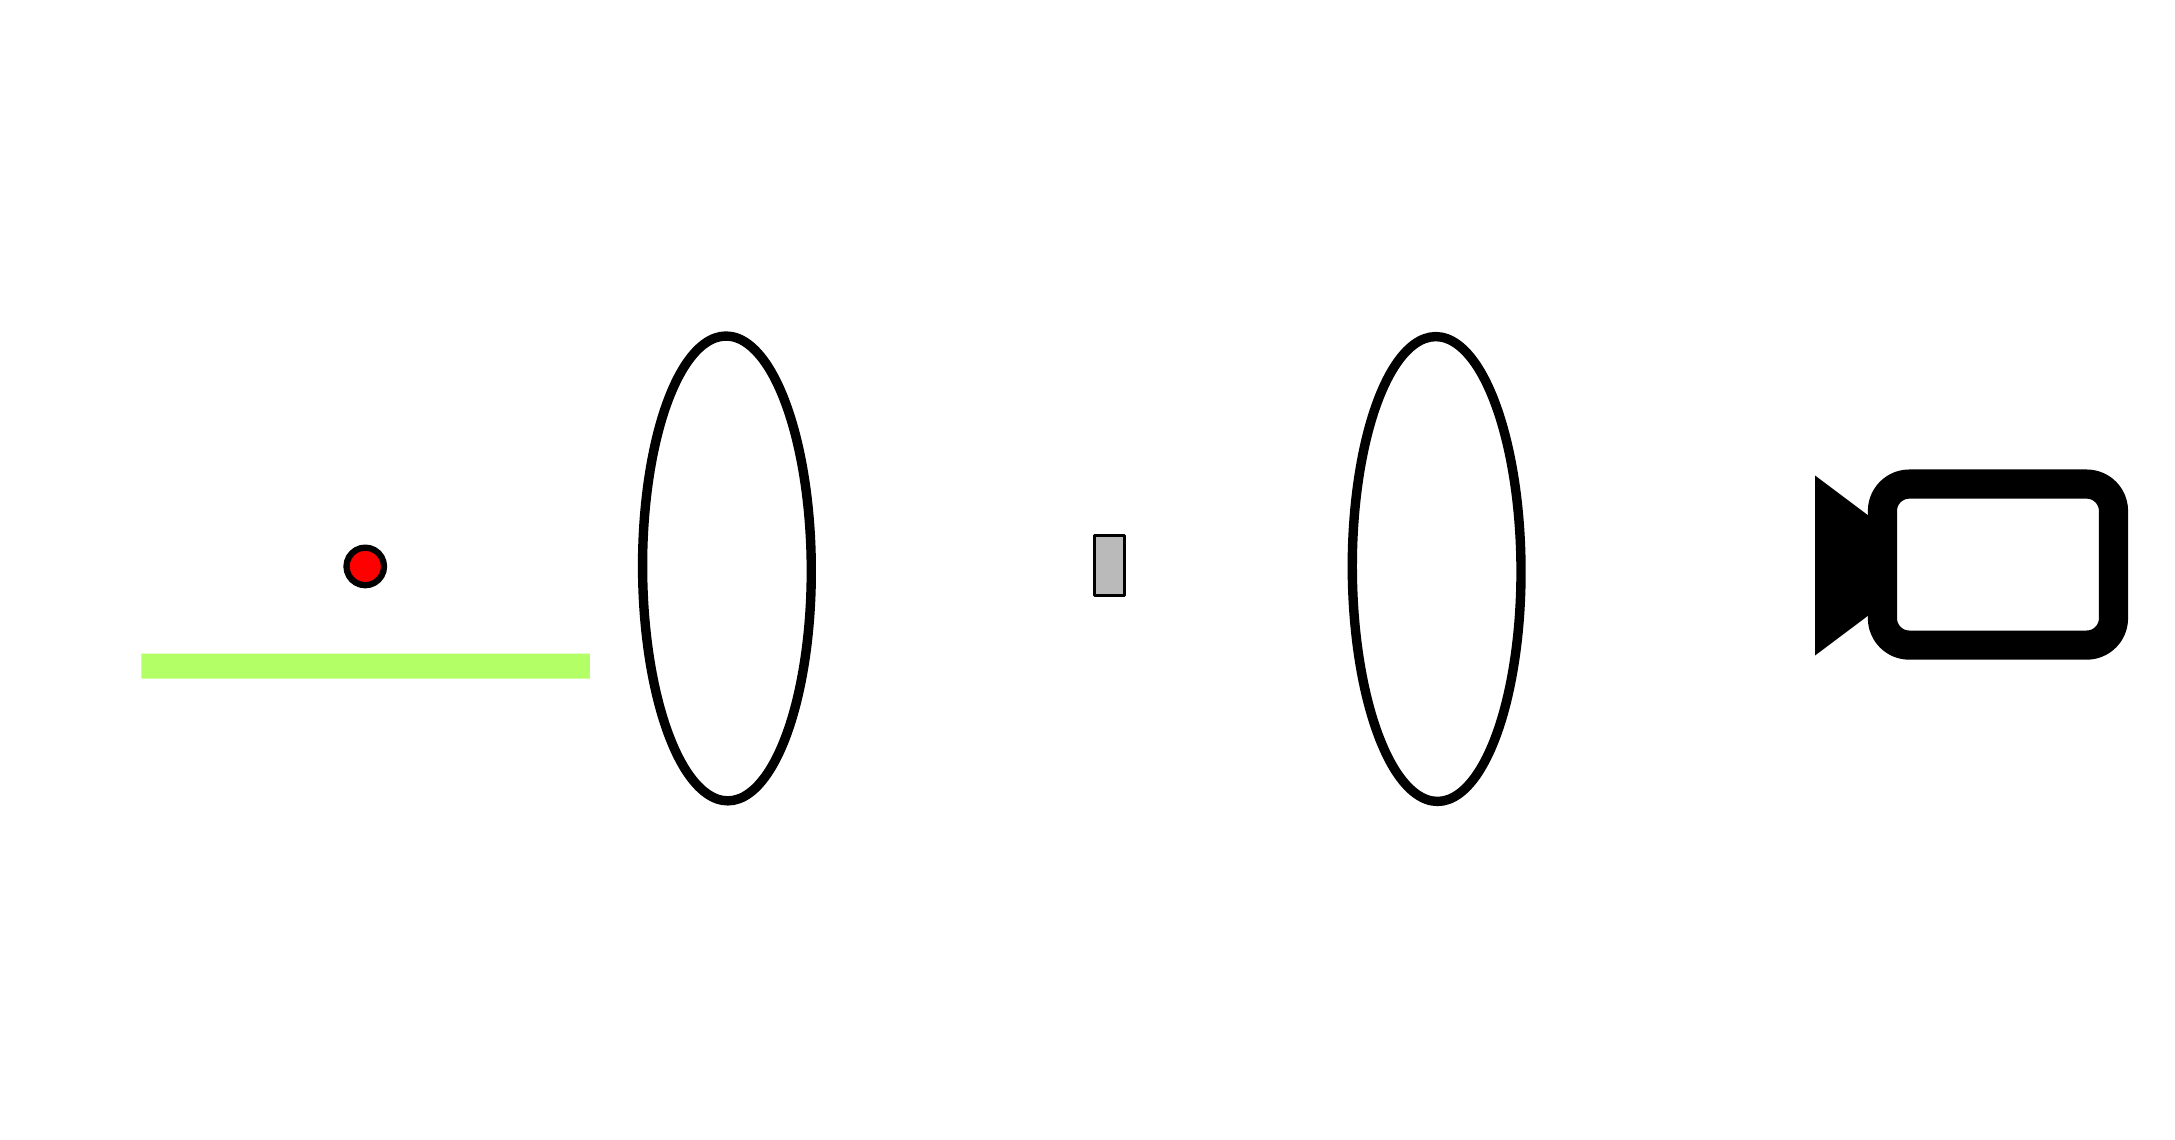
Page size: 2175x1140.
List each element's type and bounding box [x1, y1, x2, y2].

text_box [1094, 535, 1125, 596]
text_box [642, 336, 812, 801]
text_box [1882, 484, 2114, 646]
text_box [1352, 336, 1522, 802]
text_box [1815, 475, 1876, 656]
text_box [346, 547, 385, 586]
